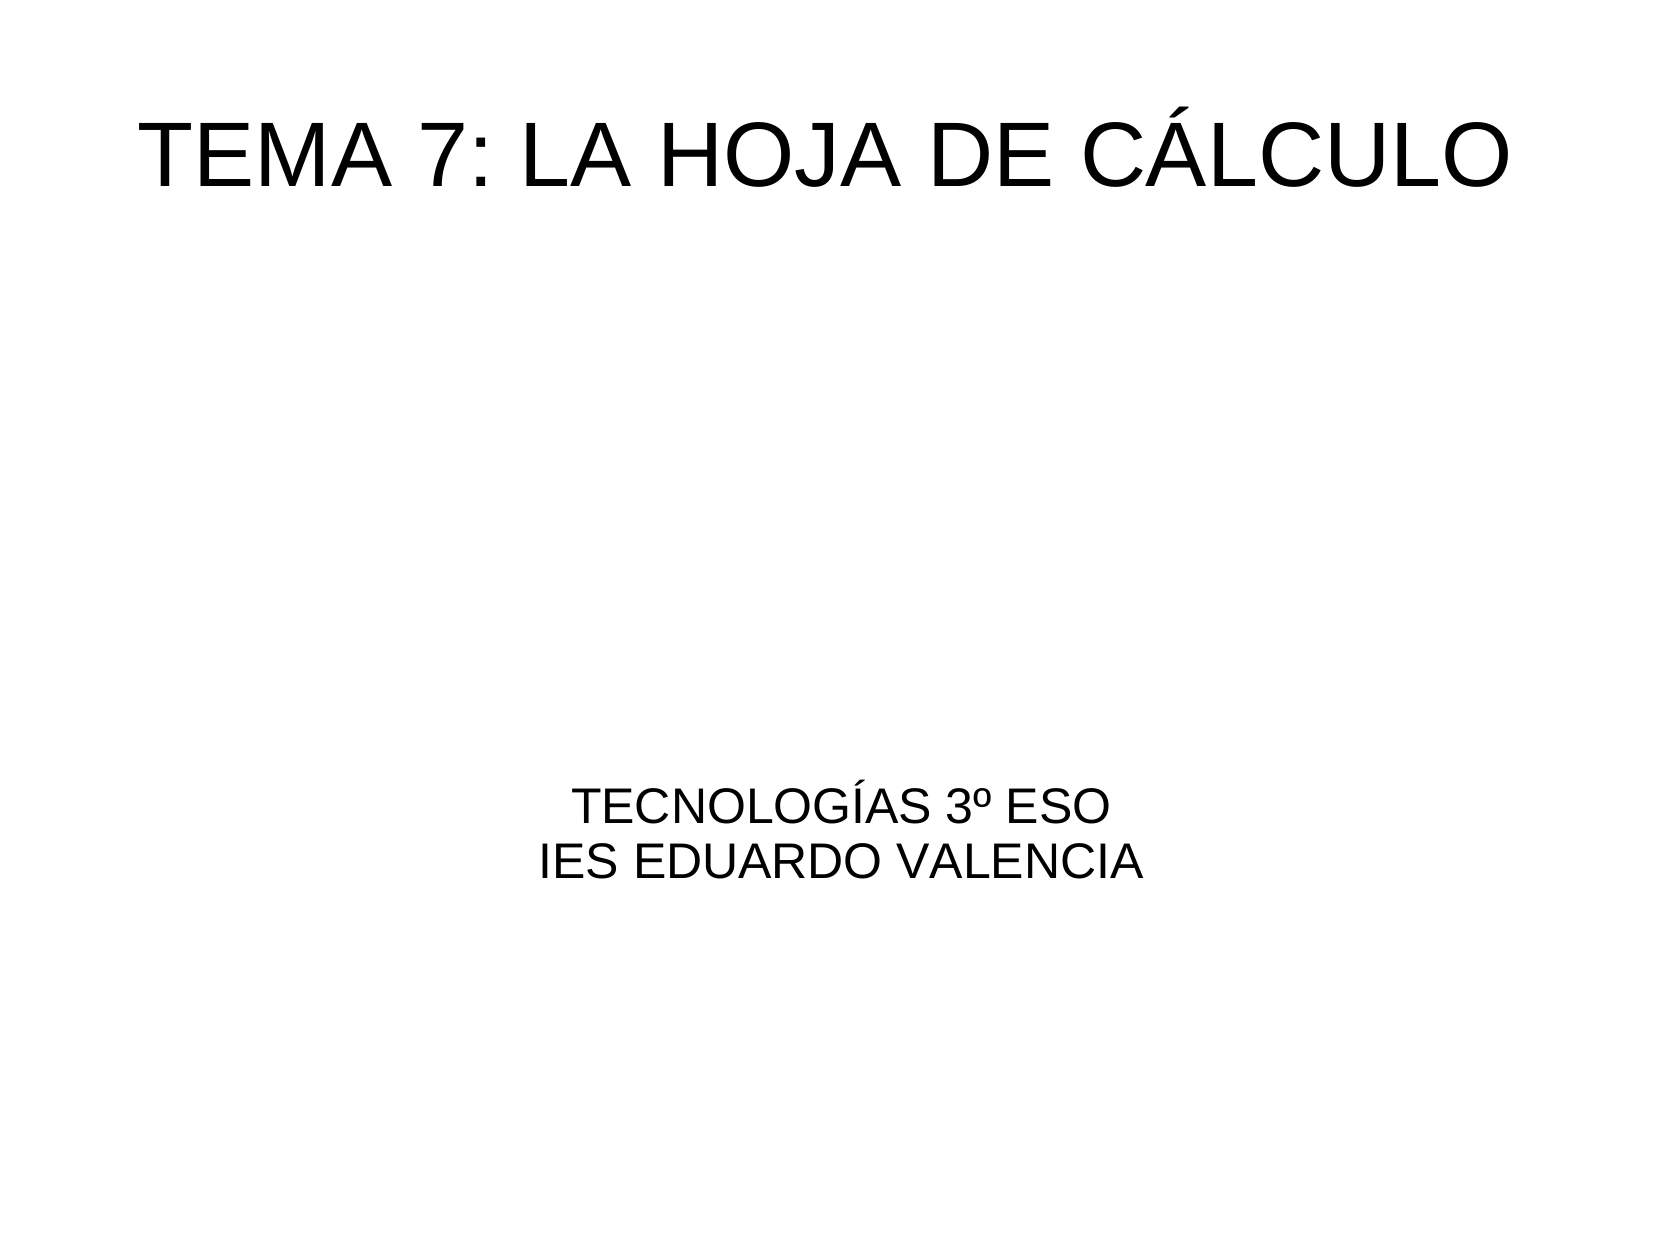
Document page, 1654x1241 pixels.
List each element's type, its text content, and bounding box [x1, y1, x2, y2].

title TEMA 7: LA HOJA DE CÁLCULO [82, 46, 1571, 260]
text_box TECNOLOGÍAS 3º ESO IES EDUARDO VALENCIA [177, 767, 1506, 1006]
